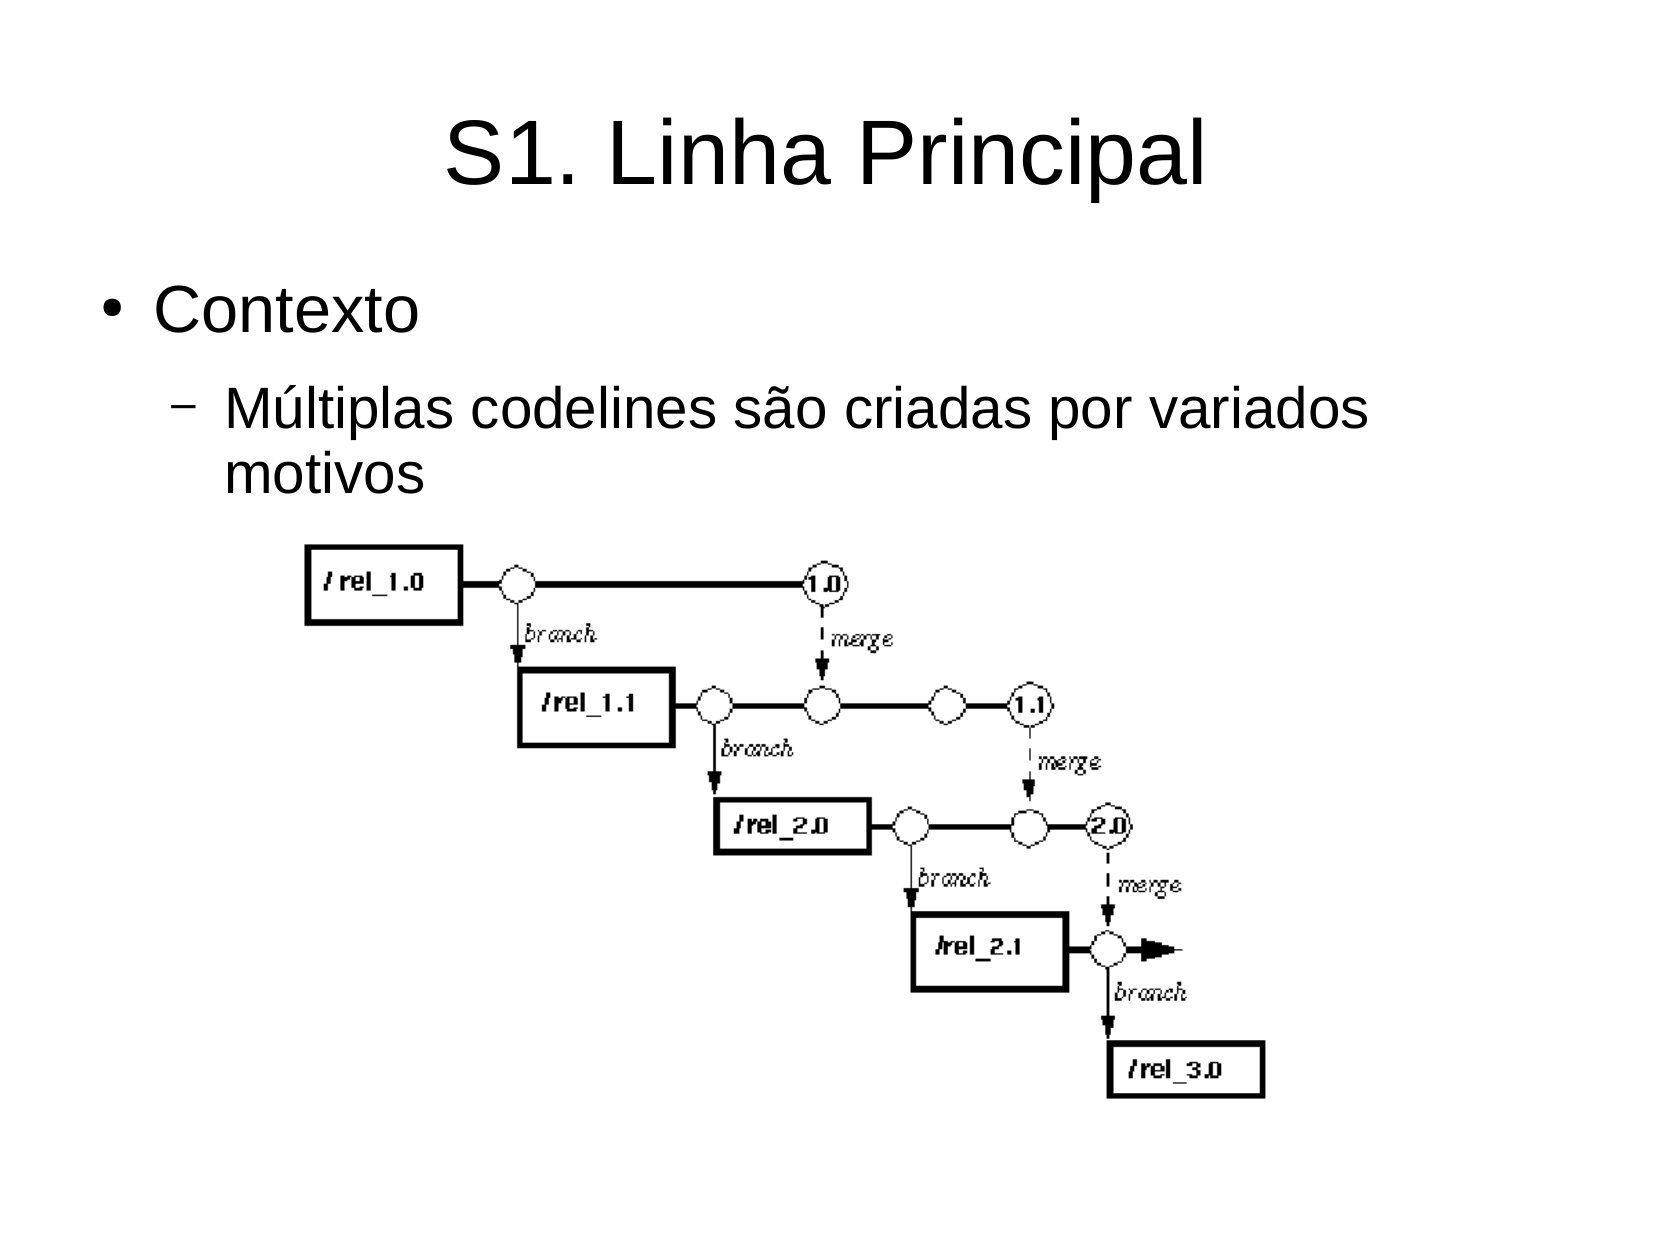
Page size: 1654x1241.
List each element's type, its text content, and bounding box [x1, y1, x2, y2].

list Contexto Múltiplas codelines são criadas por variados motivos [82, 271, 1571, 1146]
title S1. Linha Principal [82, 49, 1571, 257]
picture [295, 531, 1278, 1111]
